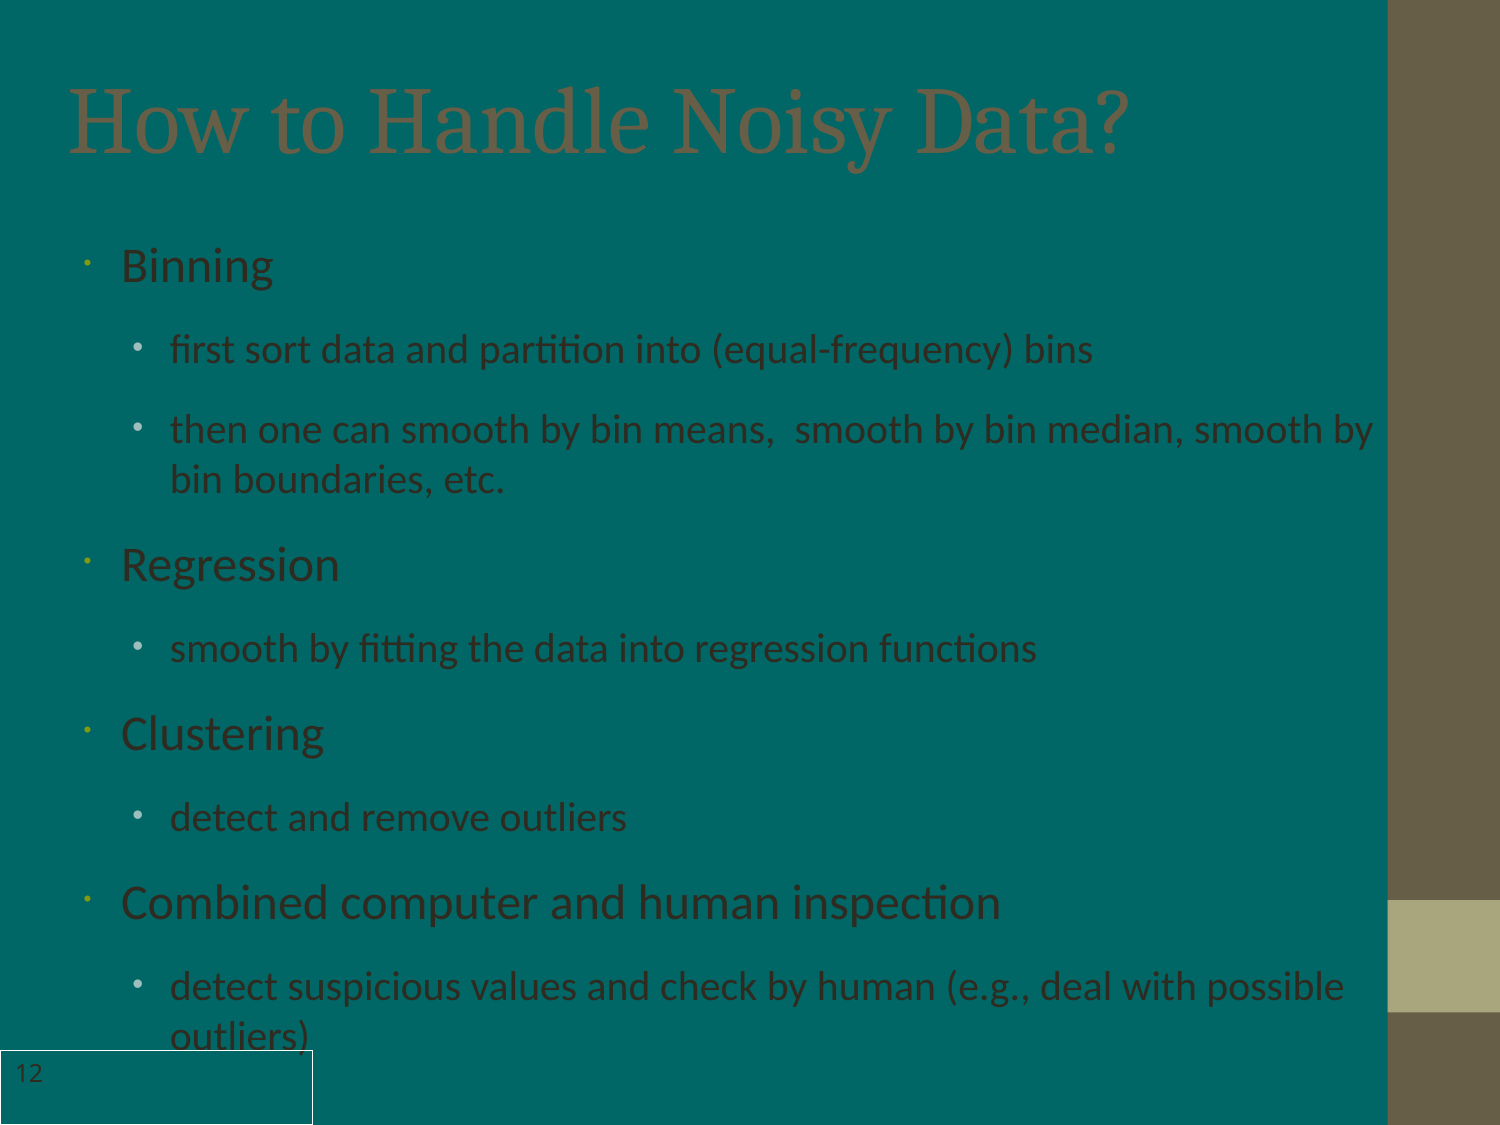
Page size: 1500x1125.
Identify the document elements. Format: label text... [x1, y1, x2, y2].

title How to Handle Noisy Data? [53, 50, 1463, 150]
list Binning first sort data and partition into (equal-frequency) bins then one can smooth by bin means, smooth by bin median, smooth by bin boundaries, etc. Regression smooth by fitting the data into regression functions Clustering detect and remove outliers Combined computer and human inspection detect suspicious values and check by human (e.g., deal with possible outliers) [50, 224, 1425, 1050]
slide_number <number> [0, 1050, 313, 1125]
